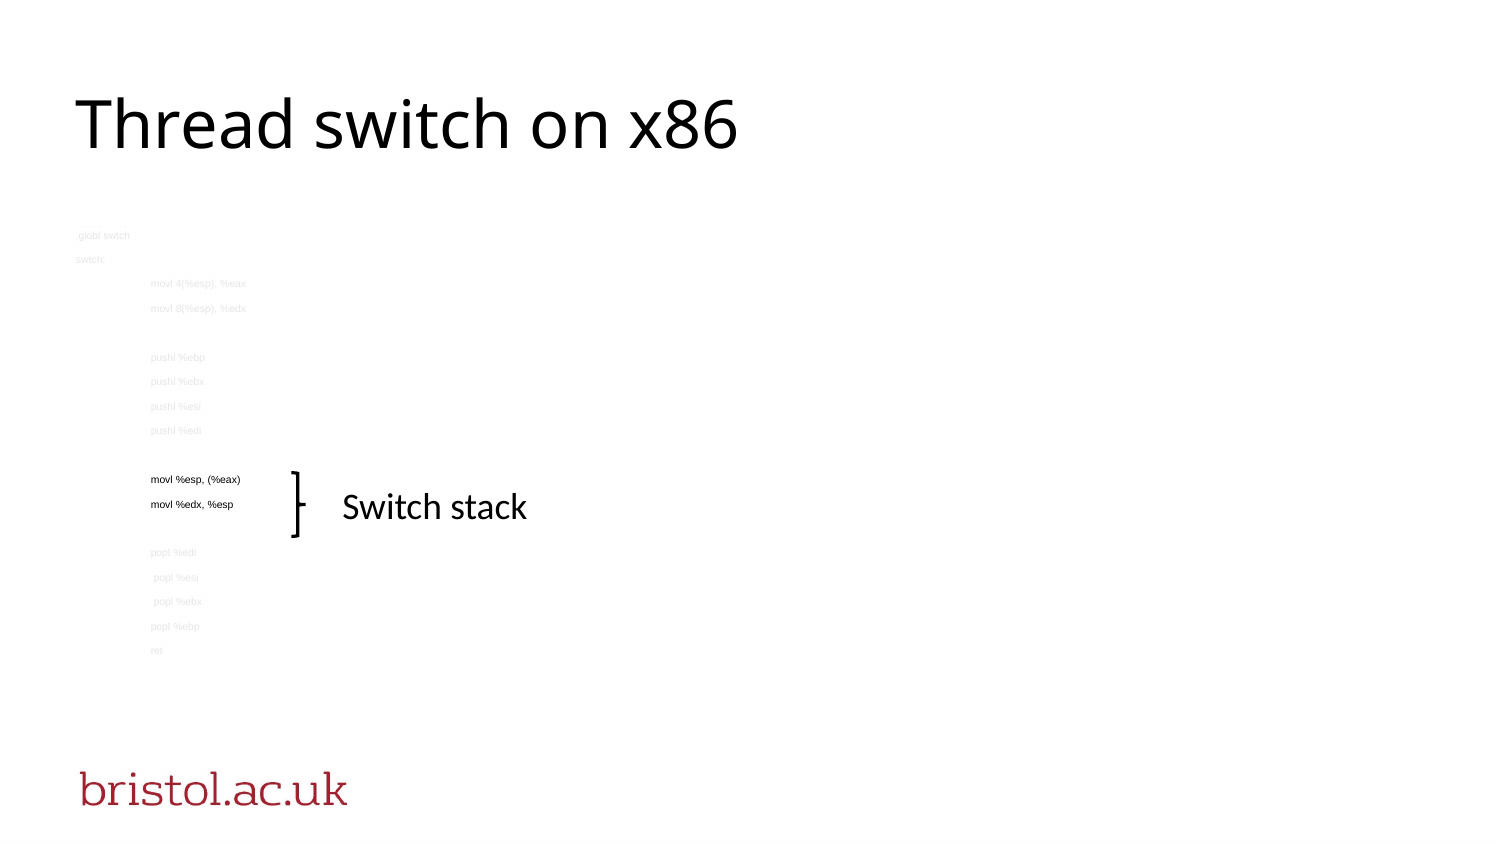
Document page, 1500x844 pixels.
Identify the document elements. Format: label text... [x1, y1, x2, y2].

title Thread switch on x86 [60, 44, 1440, 209]
text_box Switch stack [327, 474, 545, 536]
list .globl swtch swtch: movl 4(%esp), %eax movl 8(%esp), %edx pushl %ebp pushl %ebx pushl %esi pushl %edi movl %esp, (%eax) movl %edx, %esp popl %edi popl %esi popl %ebx popl %ebp ret [60, 224, 1440, 699]
